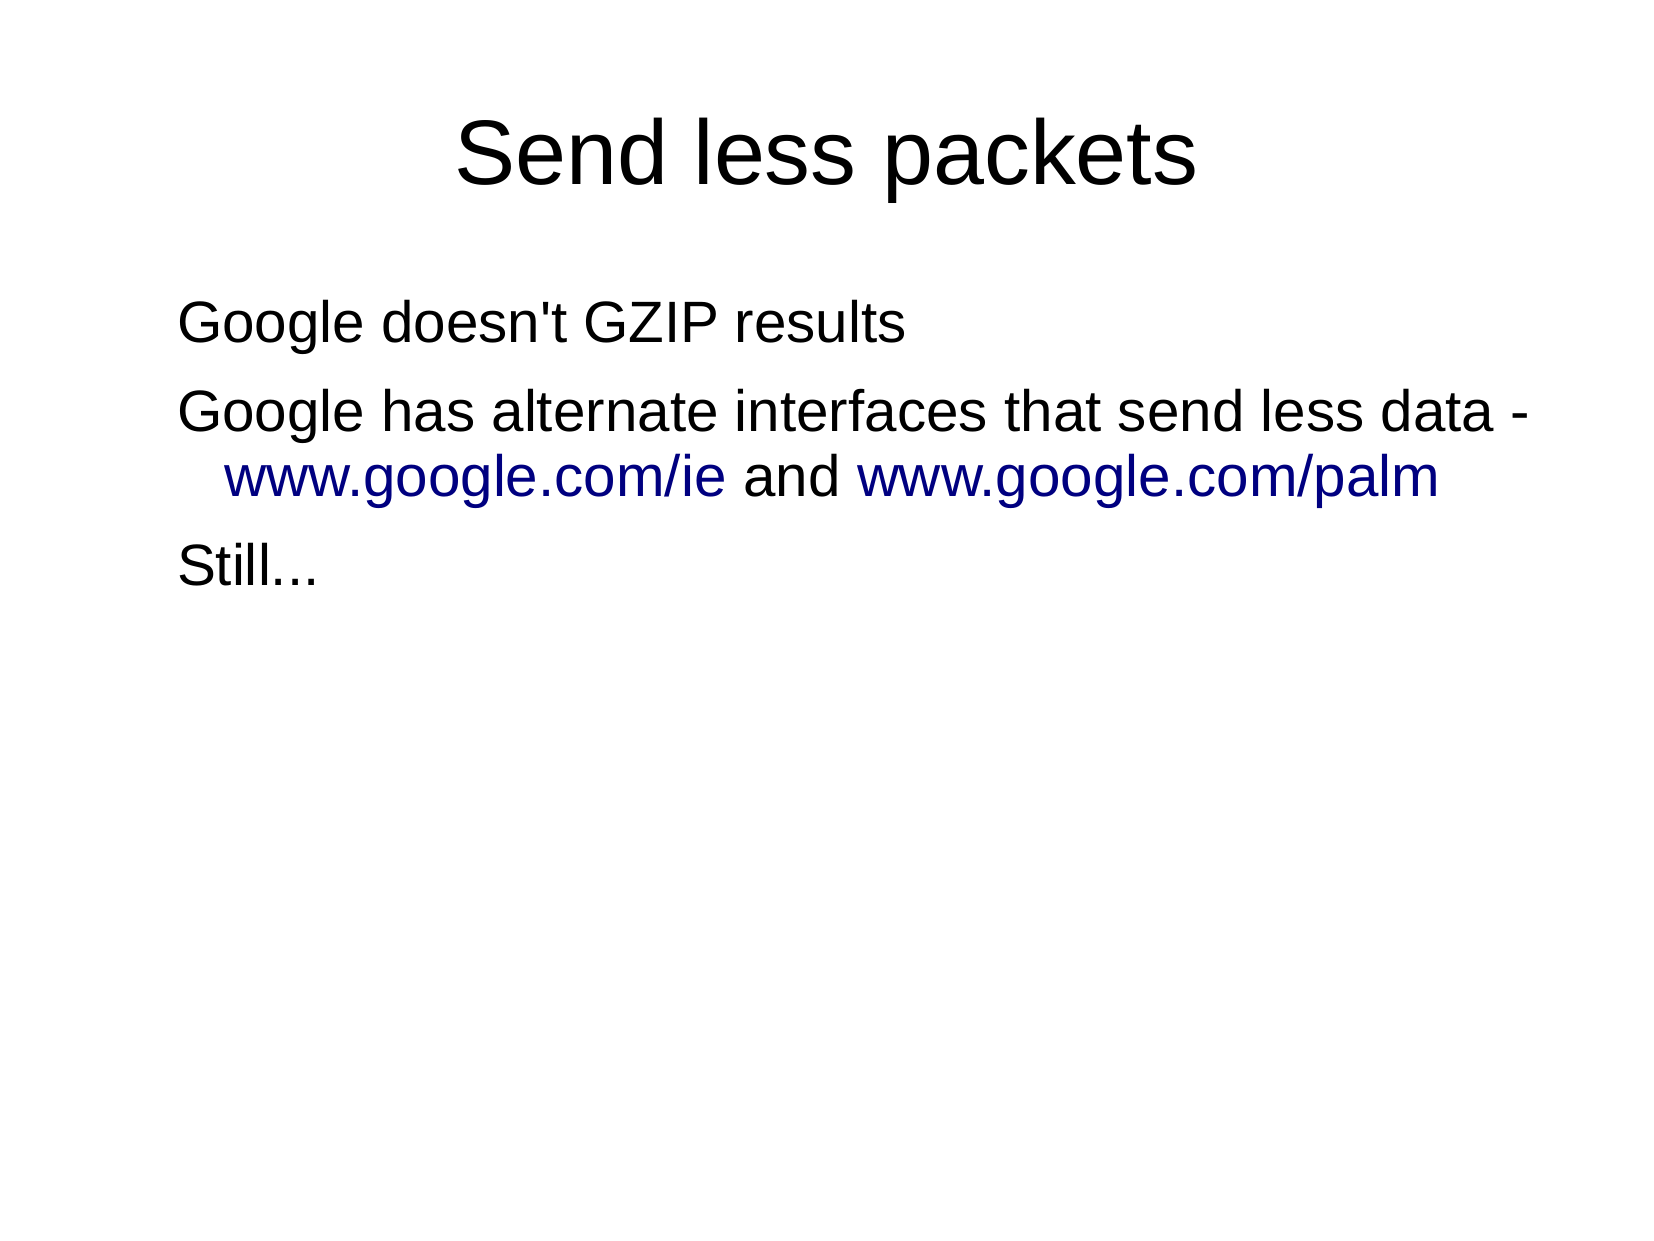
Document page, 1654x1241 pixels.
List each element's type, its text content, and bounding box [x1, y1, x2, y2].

list Google doesn't GZIP results Google has alternate interfaces that send less data - www.google.com/ie and www.google.com/palm Still... [82, 290, 1571, 1094]
title Send less packets [82, 56, 1571, 250]
